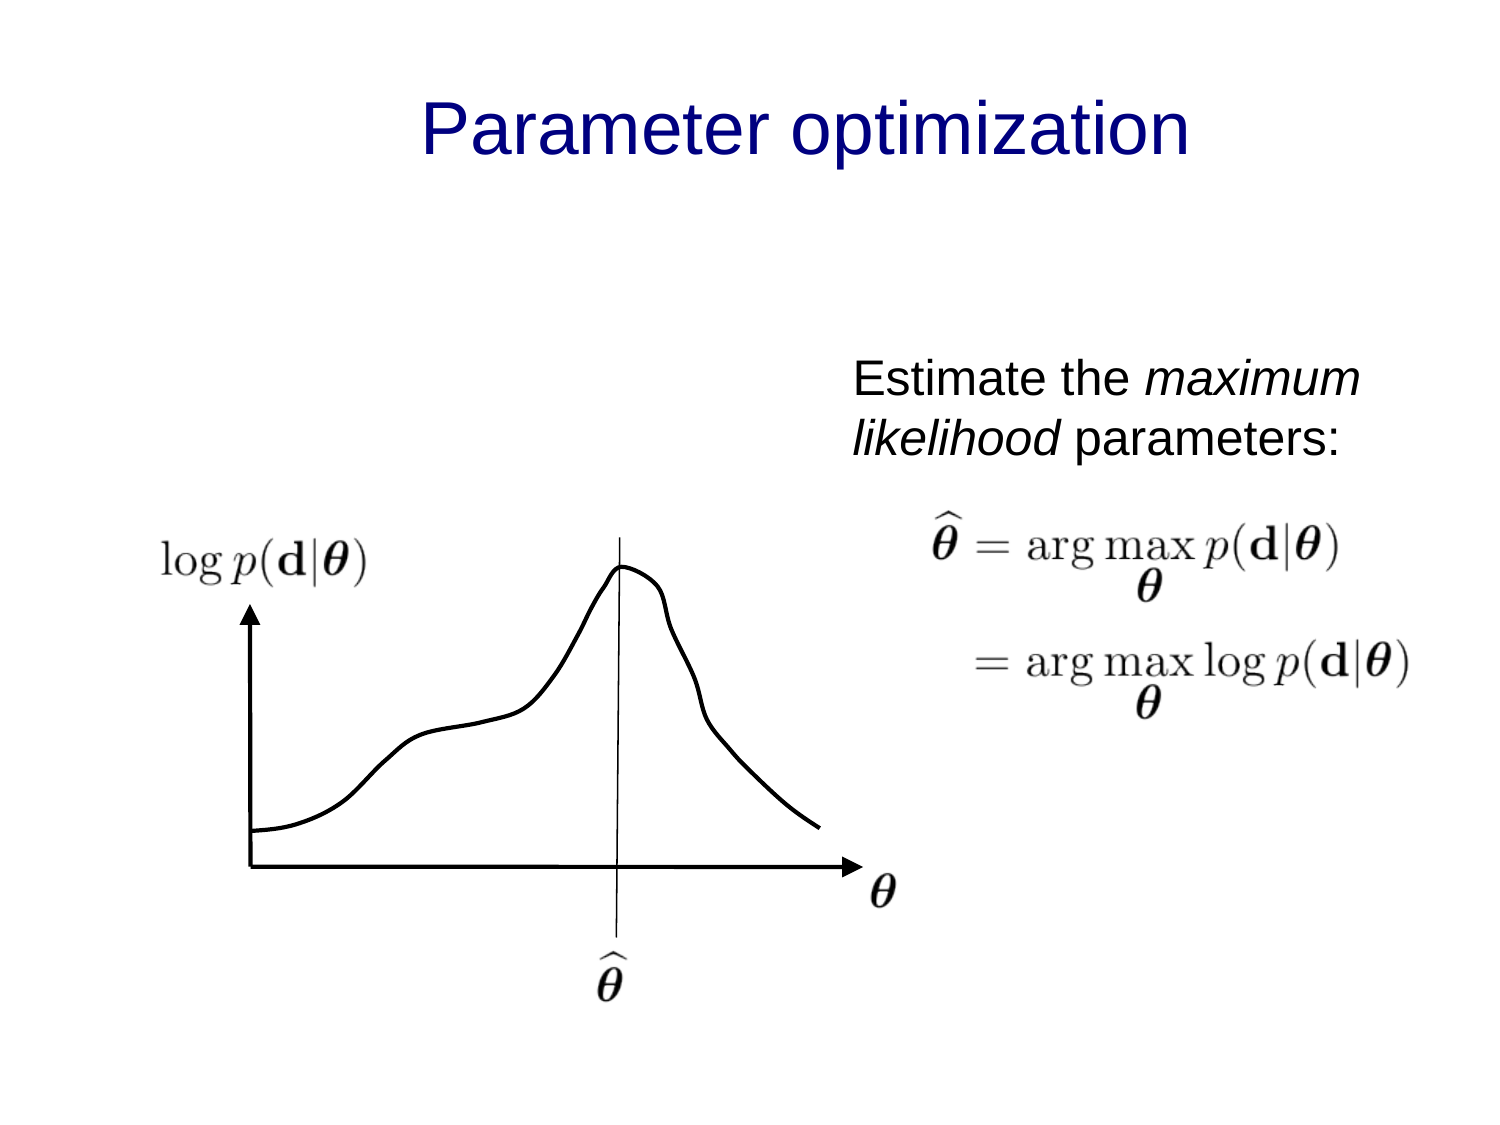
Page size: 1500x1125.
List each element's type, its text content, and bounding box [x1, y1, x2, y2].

list Estimate the maximum likelihood parameters: [762, 337, 1463, 1026]
picture [537, 931, 638, 1026]
picture [930, 624, 1423, 730]
picture [137, 526, 379, 599]
title Parameter optimization [149, 65, 1463, 179]
picture [837, 851, 910, 925]
picture [904, 492, 1351, 613]
